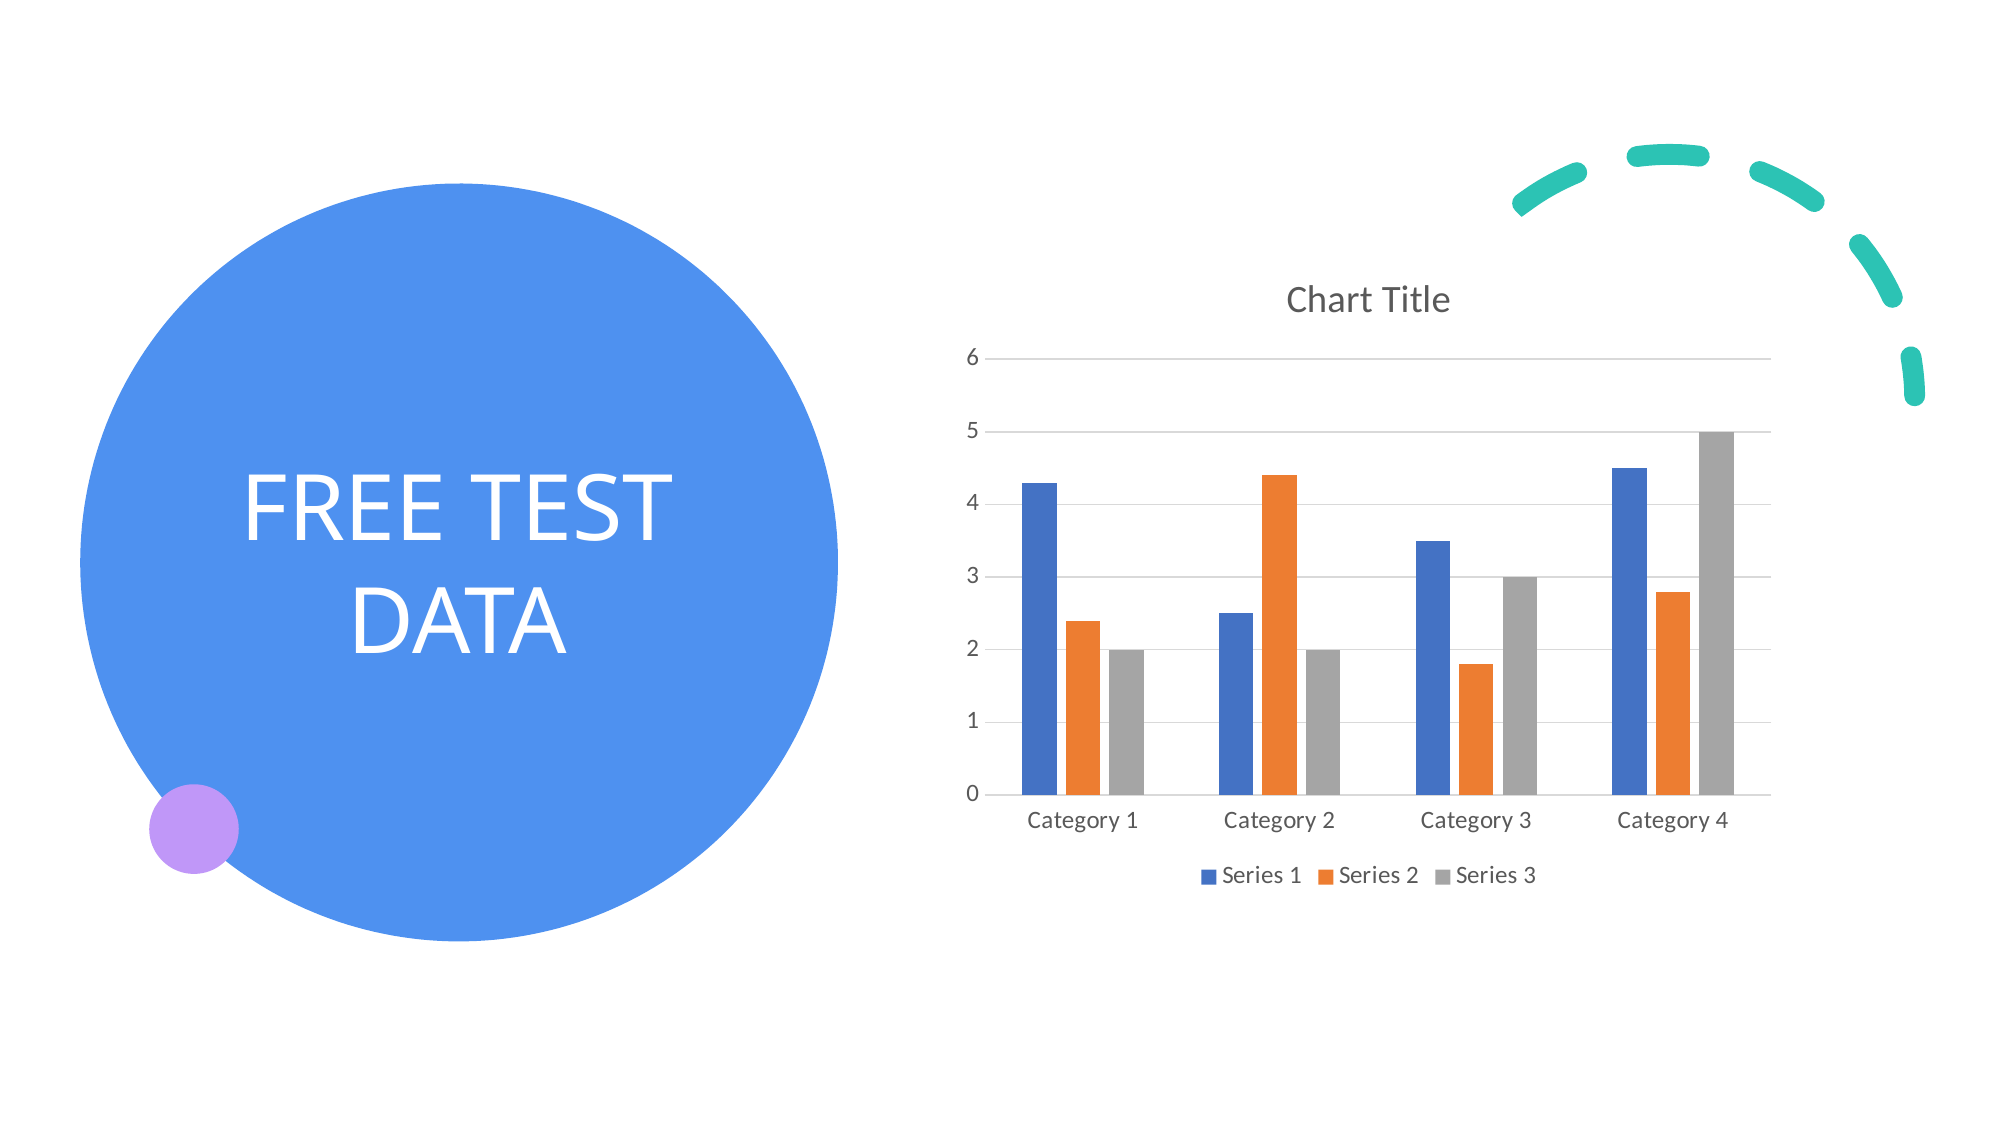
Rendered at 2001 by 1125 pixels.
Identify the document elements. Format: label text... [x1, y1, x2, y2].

chart [949, 250, 1789, 896]
title FREE TEST DATA [191, 229, 724, 897]
